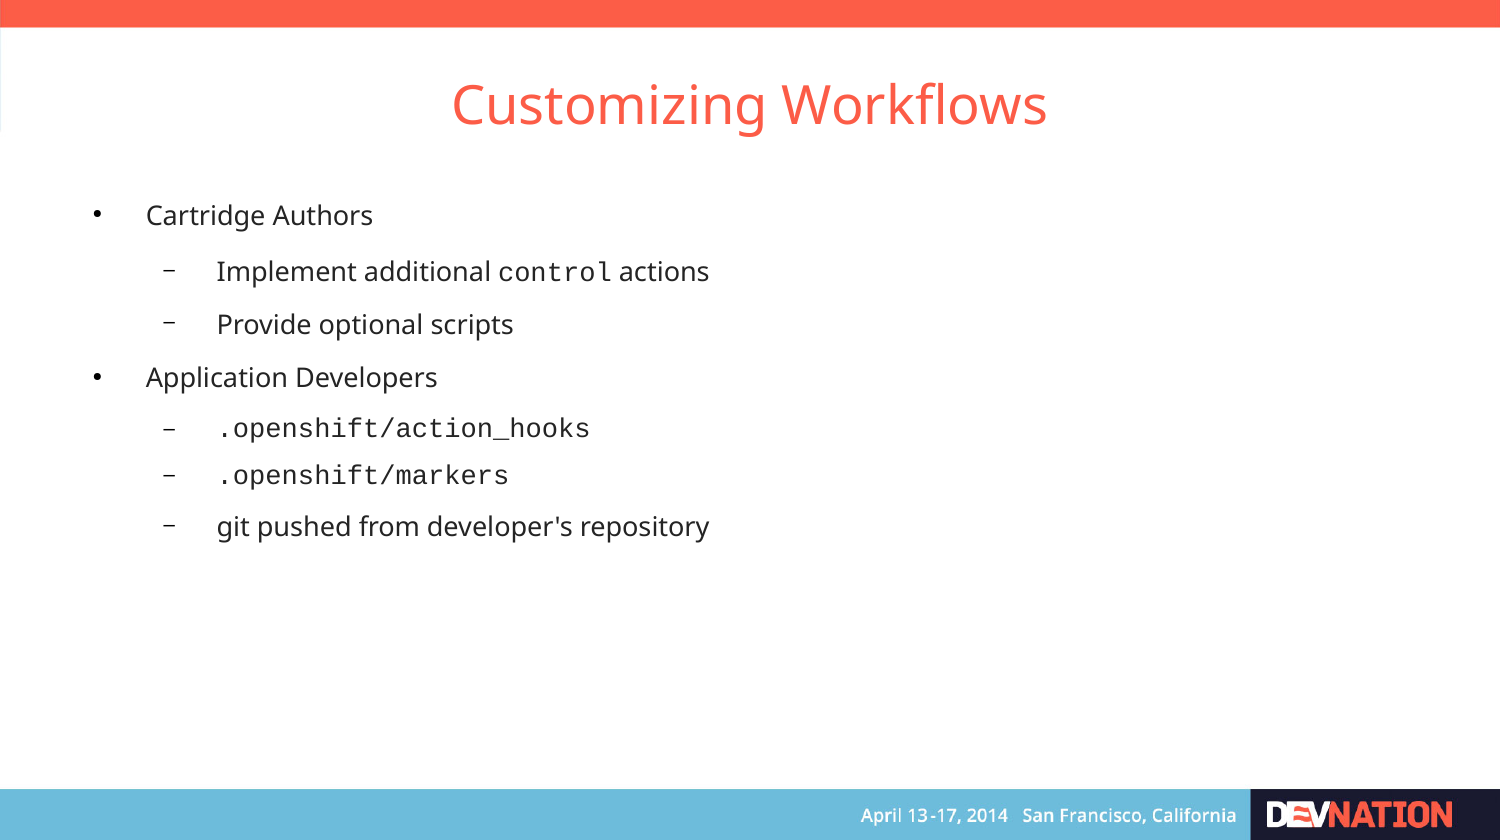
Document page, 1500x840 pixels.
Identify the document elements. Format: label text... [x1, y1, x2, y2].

picture [0, 0, 1500, 840]
title Customizing Workflows [74, 33, 1425, 174]
list Cartridge Authors Implement additional control actions Provide optional scripts Application Developers .openshift/action_hooks .openshift/markers git pushed from developer's repository [74, 196, 1425, 461]
